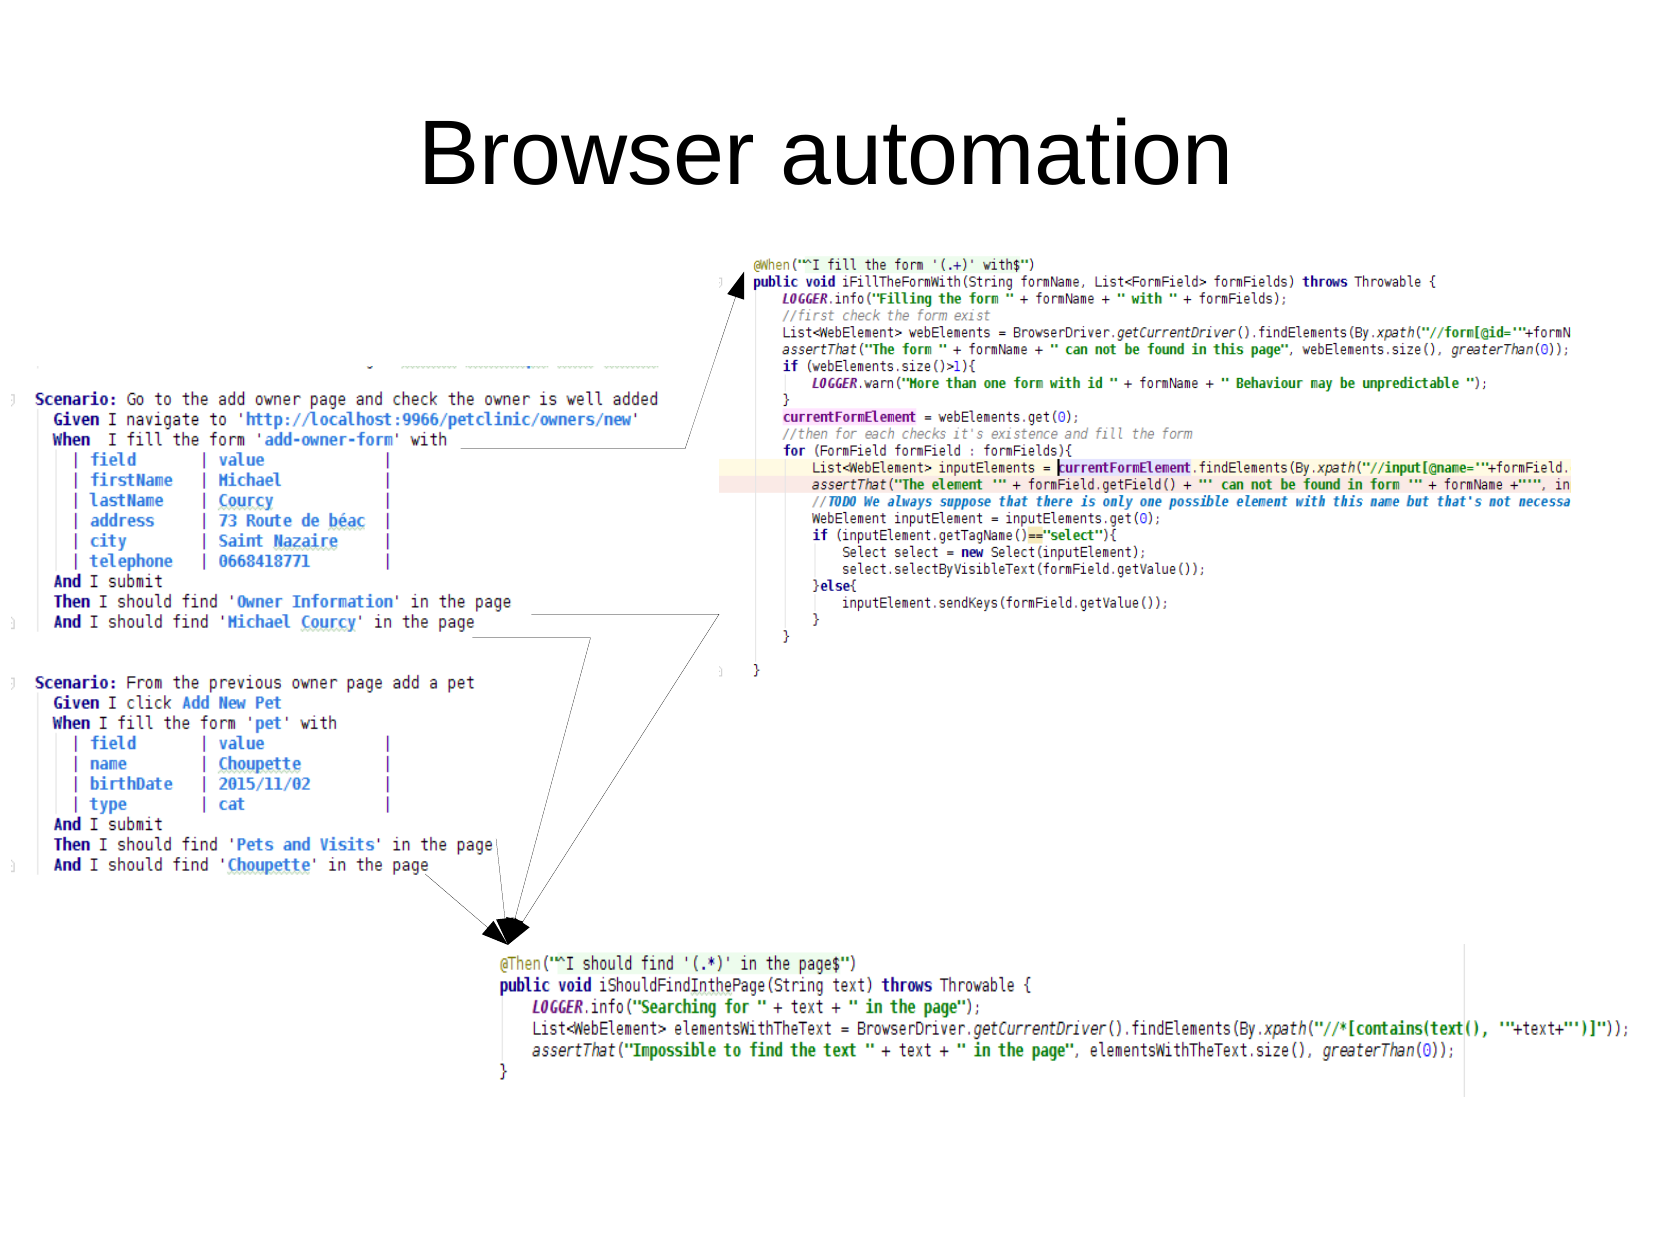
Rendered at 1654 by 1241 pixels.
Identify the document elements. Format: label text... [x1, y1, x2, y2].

picture [719, 236, 1571, 681]
picture [484, 944, 1642, 1097]
title Browser automation [82, 49, 1571, 257]
picture [531, 668, 686, 910]
picture [11, 366, 686, 910]
